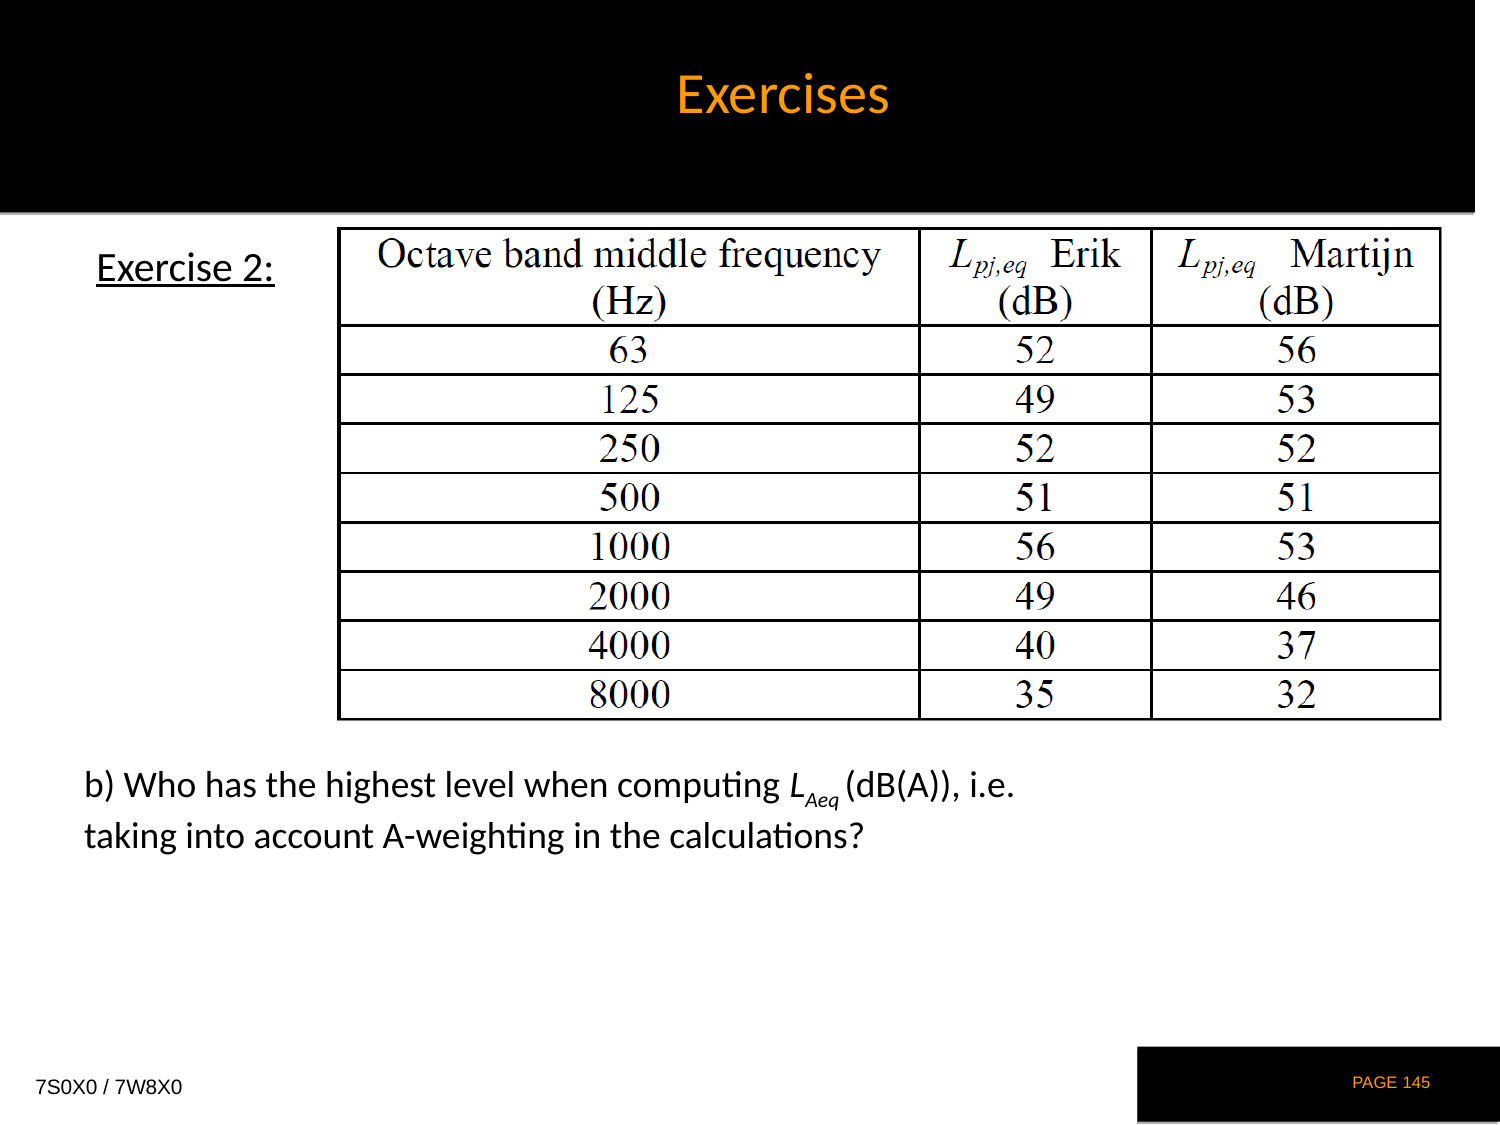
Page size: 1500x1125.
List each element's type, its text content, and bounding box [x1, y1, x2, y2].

list Exercise 2: [81, 232, 337, 702]
text_box [0, 0, 1475, 213]
text_box b) Who has the highest level when computing LAeq (dB(A)), i.e. taking into account A-weighting in the calculations? [69, 702, 1073, 864]
picture [337, 225, 1442, 721]
text_box PAGE <number>5 [1352, 1066, 1453, 1098]
text_box [1137, 1046, 1500, 1122]
text_box Exercises [125, 48, 1442, 200]
text_box 7S0X0 / 7W8X0 [35, 1070, 626, 1102]
